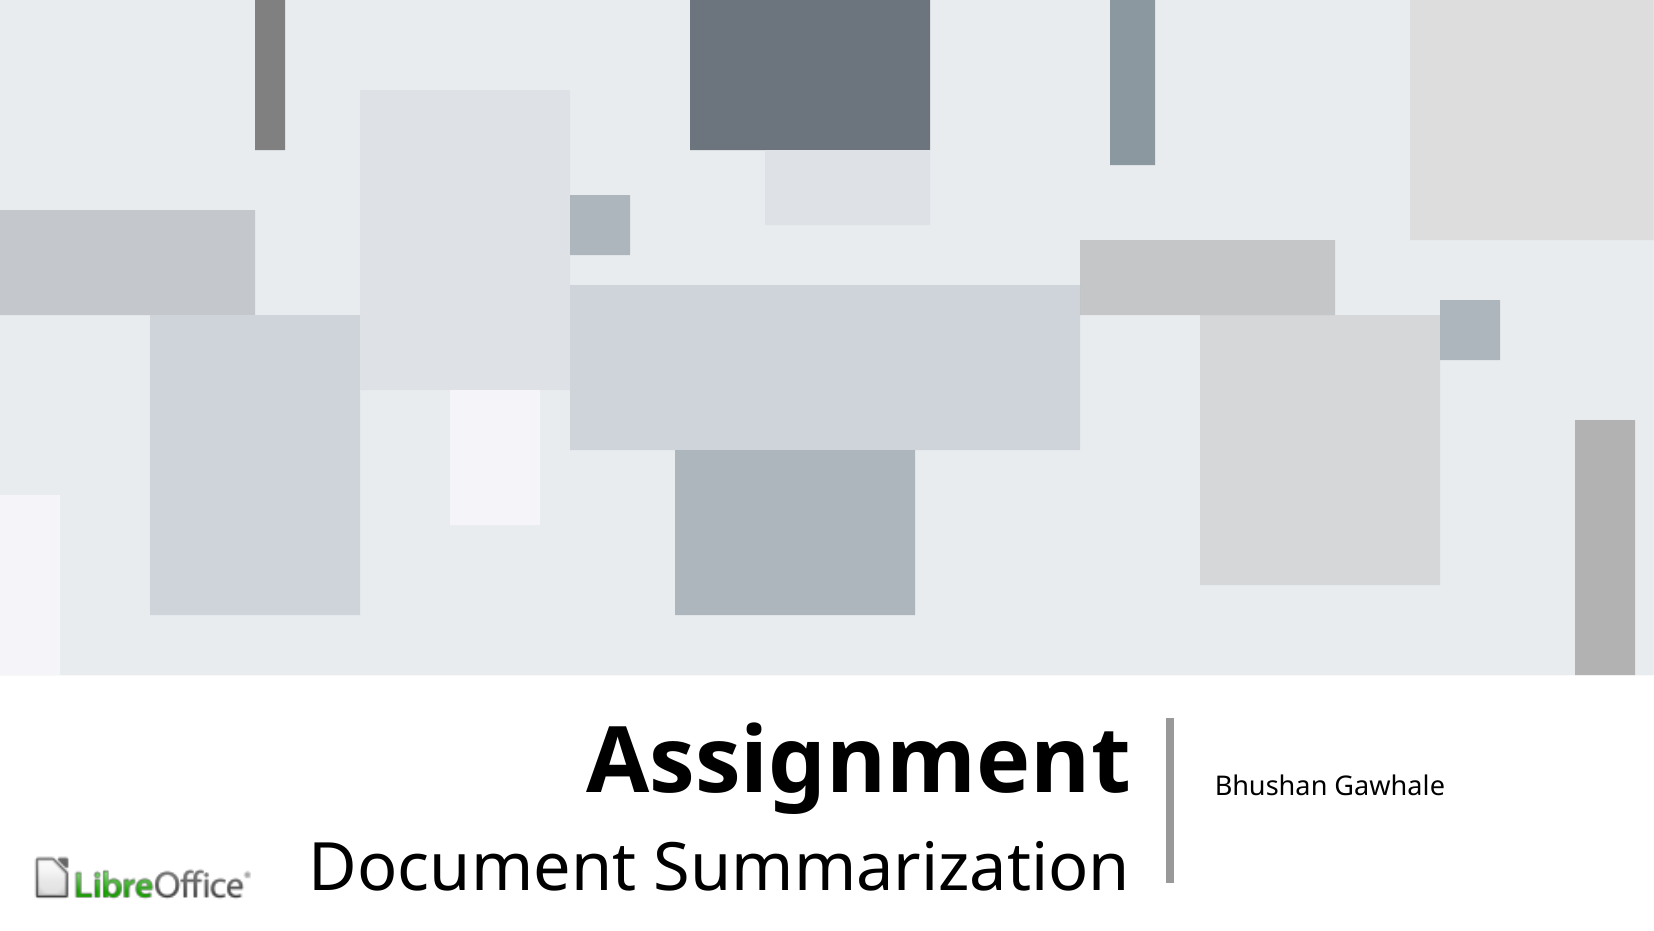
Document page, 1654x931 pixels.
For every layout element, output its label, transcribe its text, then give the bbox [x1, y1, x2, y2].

picture [30, 852, 256, 903]
text_box Bhushan Gawhale [1200, 759, 1591, 841]
title Assignment [262, 693, 1132, 819]
subtitle Document Summarization [262, 819, 1132, 911]
